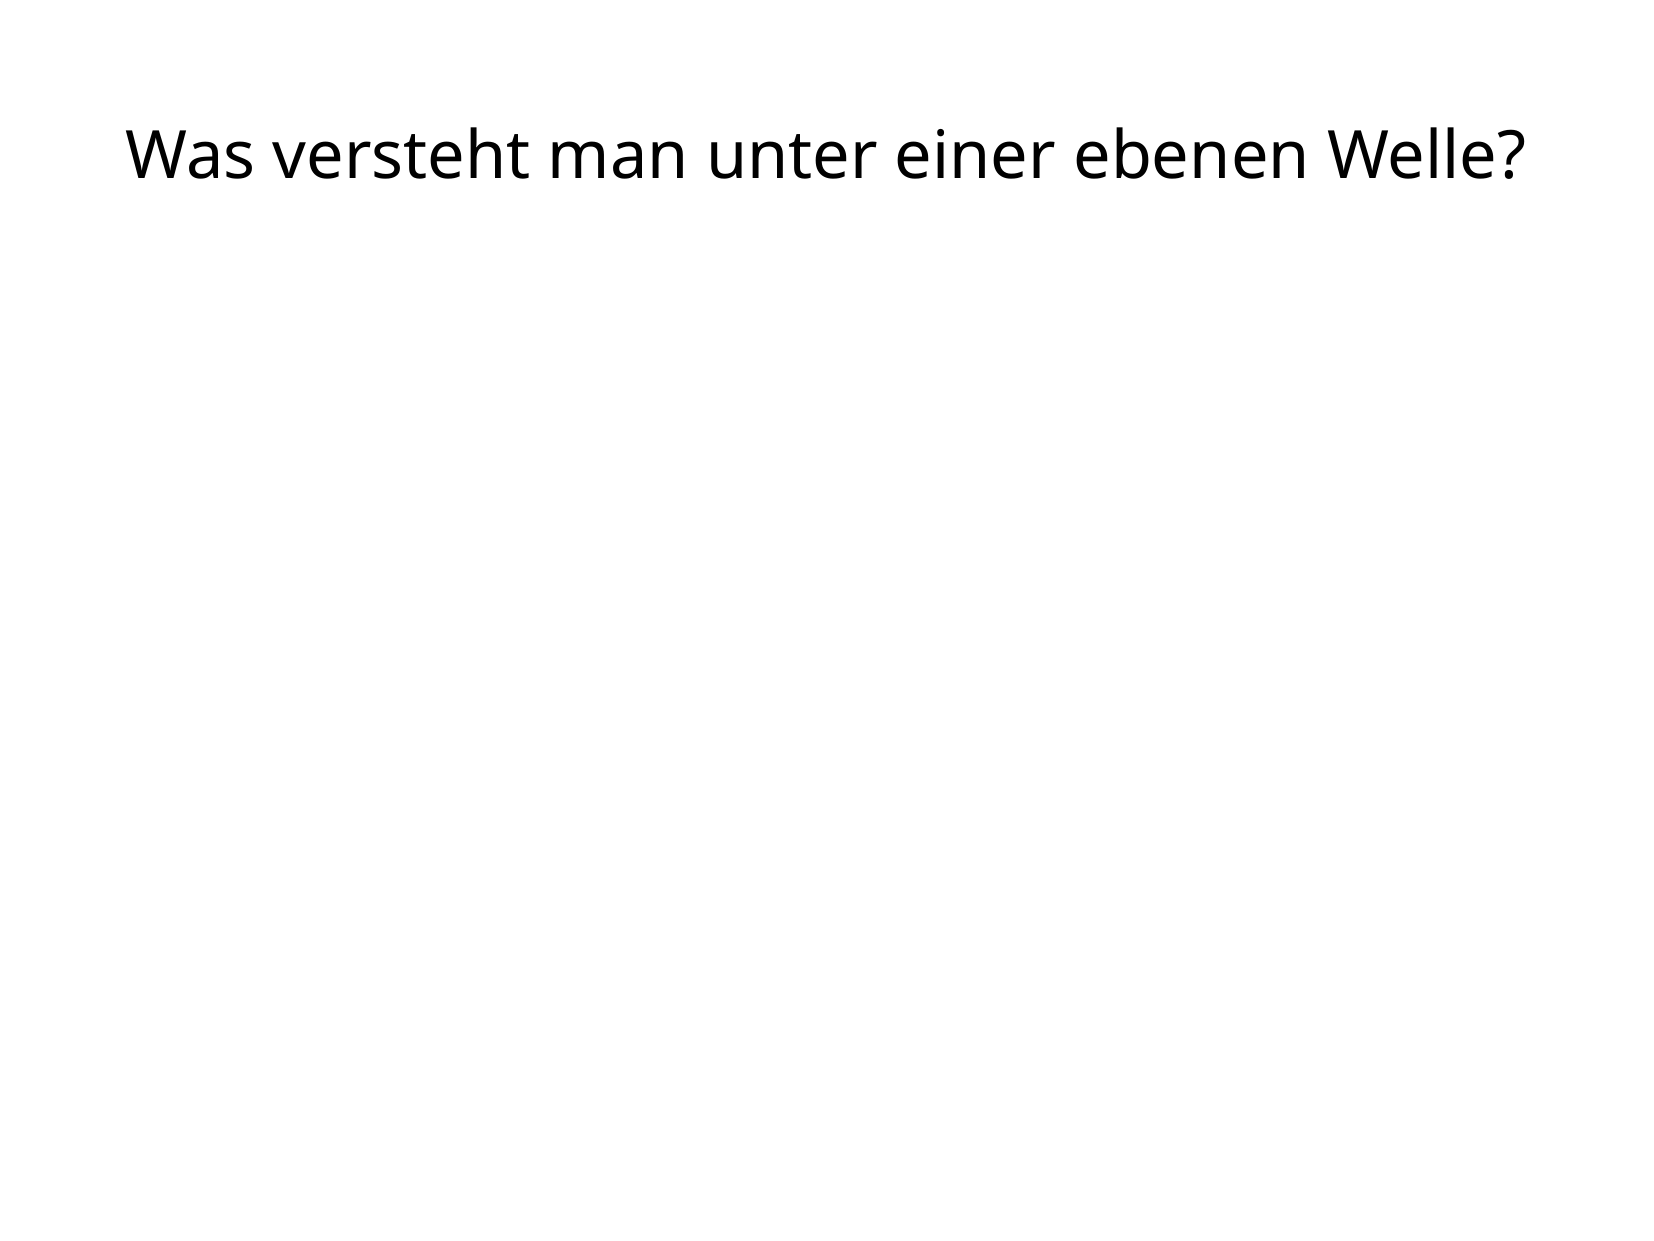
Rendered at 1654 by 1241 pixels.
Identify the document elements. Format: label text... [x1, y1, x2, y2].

title Was versteht man unter einer ebenen Welle? [82, 49, 1571, 257]
